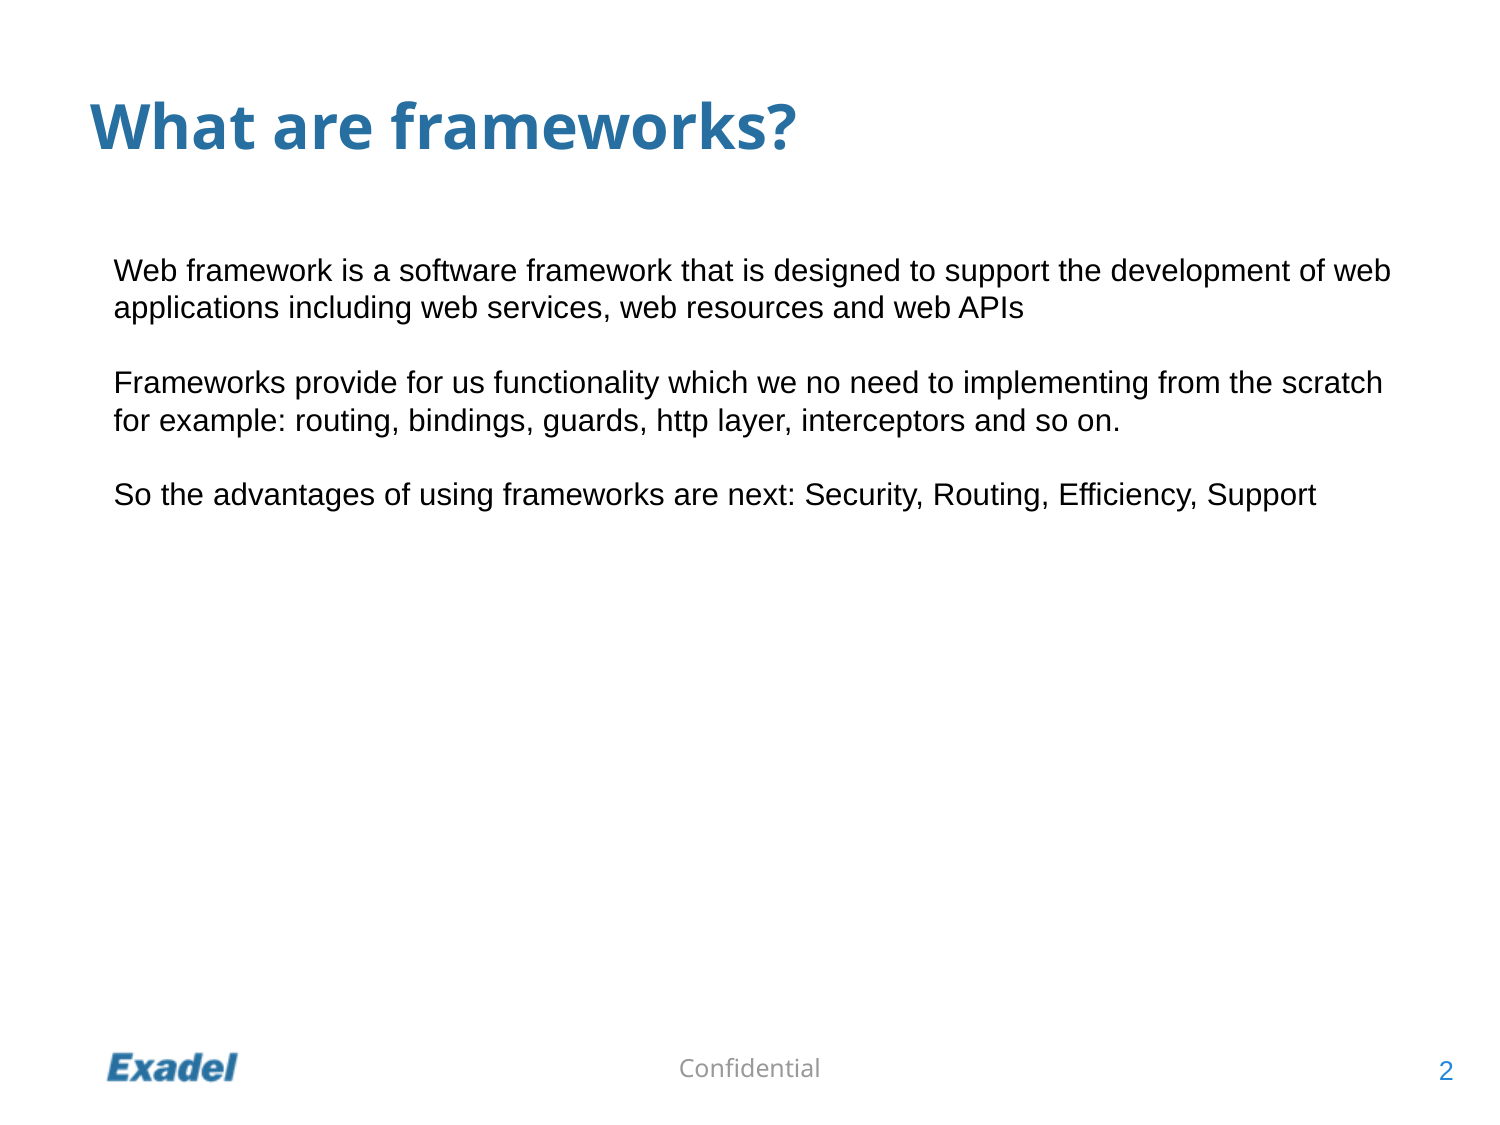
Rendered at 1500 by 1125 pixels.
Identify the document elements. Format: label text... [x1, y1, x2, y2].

text_box Web framework is a software framework that is designed to support the development of web applications including web services, web resources and web APIs Frameworks provide for us functionality which we no need to implementing from the scratch for example: routing, bindings, guards, http layer, interceptors and so on. So the advantages of using frameworks are next: Security, Routing, Efficiency, Support [98, 235, 1425, 528]
title What are frameworks? [75, 45, 1425, 178]
slide_number <number> [1378, 1026, 1469, 1113]
picture [75, 1039, 282, 1102]
